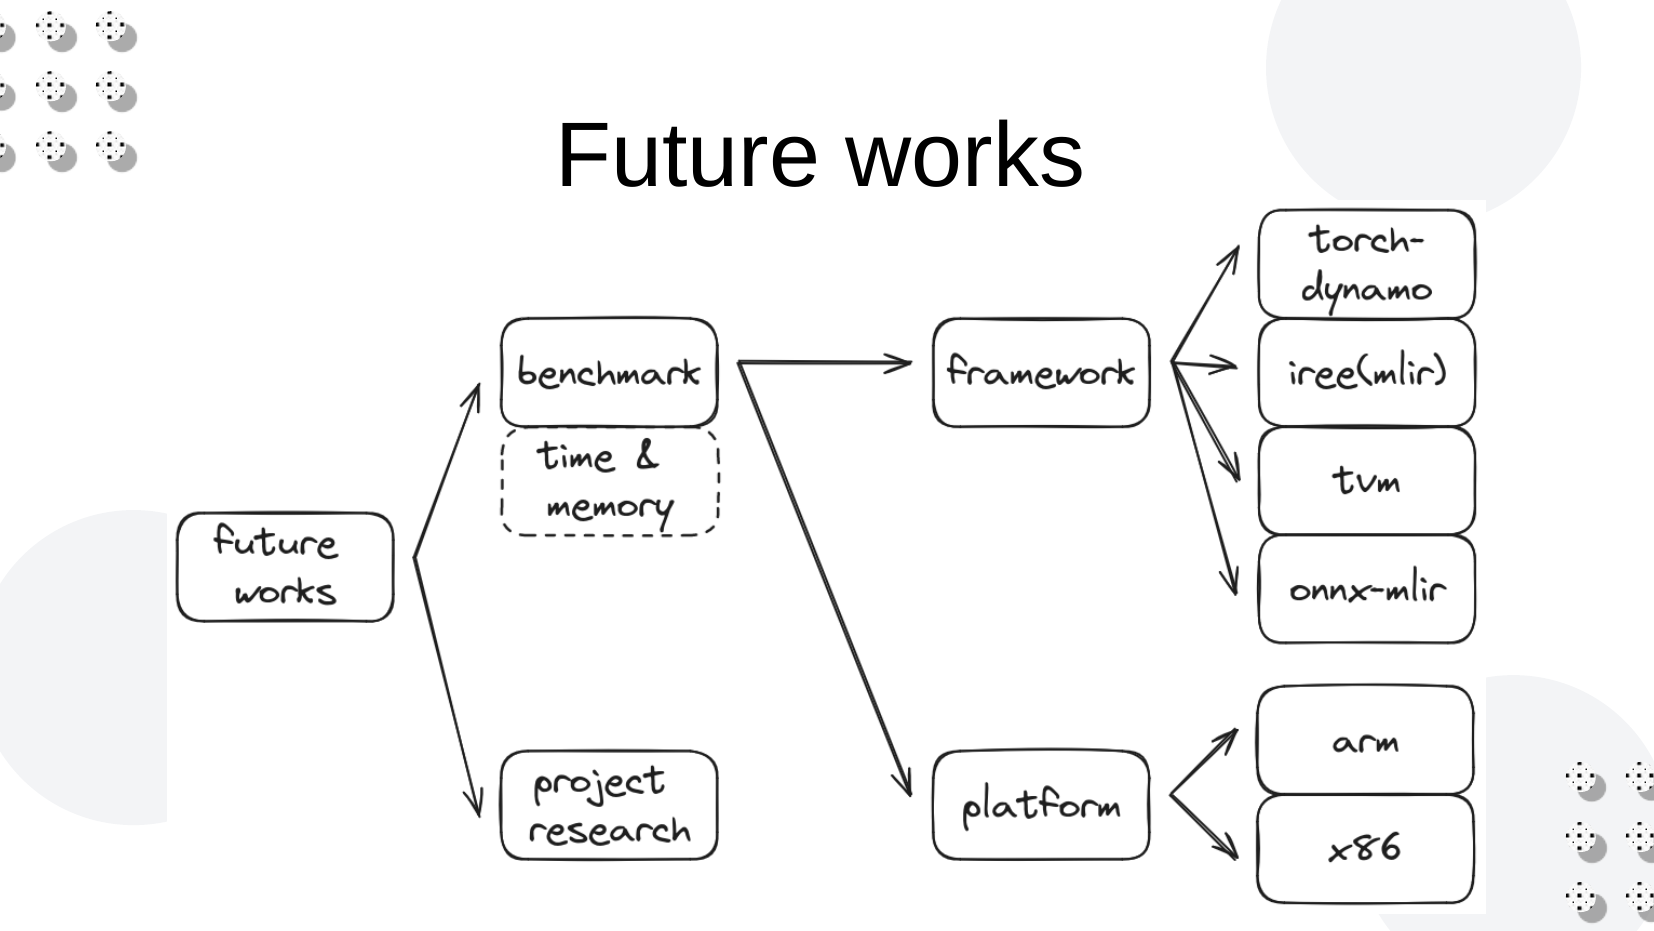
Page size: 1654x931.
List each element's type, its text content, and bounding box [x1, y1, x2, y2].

picture [0, 74, 6, 99]
picture [1565, 882, 1596, 913]
picture [95, 11, 126, 42]
picture [0, 14, 6, 39]
picture [1565, 761, 1596, 793]
picture [35, 131, 67, 162]
picture [35, 71, 66, 102]
picture [1565, 821, 1596, 853]
picture [0, 134, 7, 159]
title Future works [76, 76, 1565, 233]
picture [35, 11, 66, 42]
picture [1625, 881, 1654, 912]
picture [1625, 761, 1654, 792]
picture [1625, 821, 1654, 853]
picture [167, 200, 1486, 914]
picture [99, 71, 122, 76]
